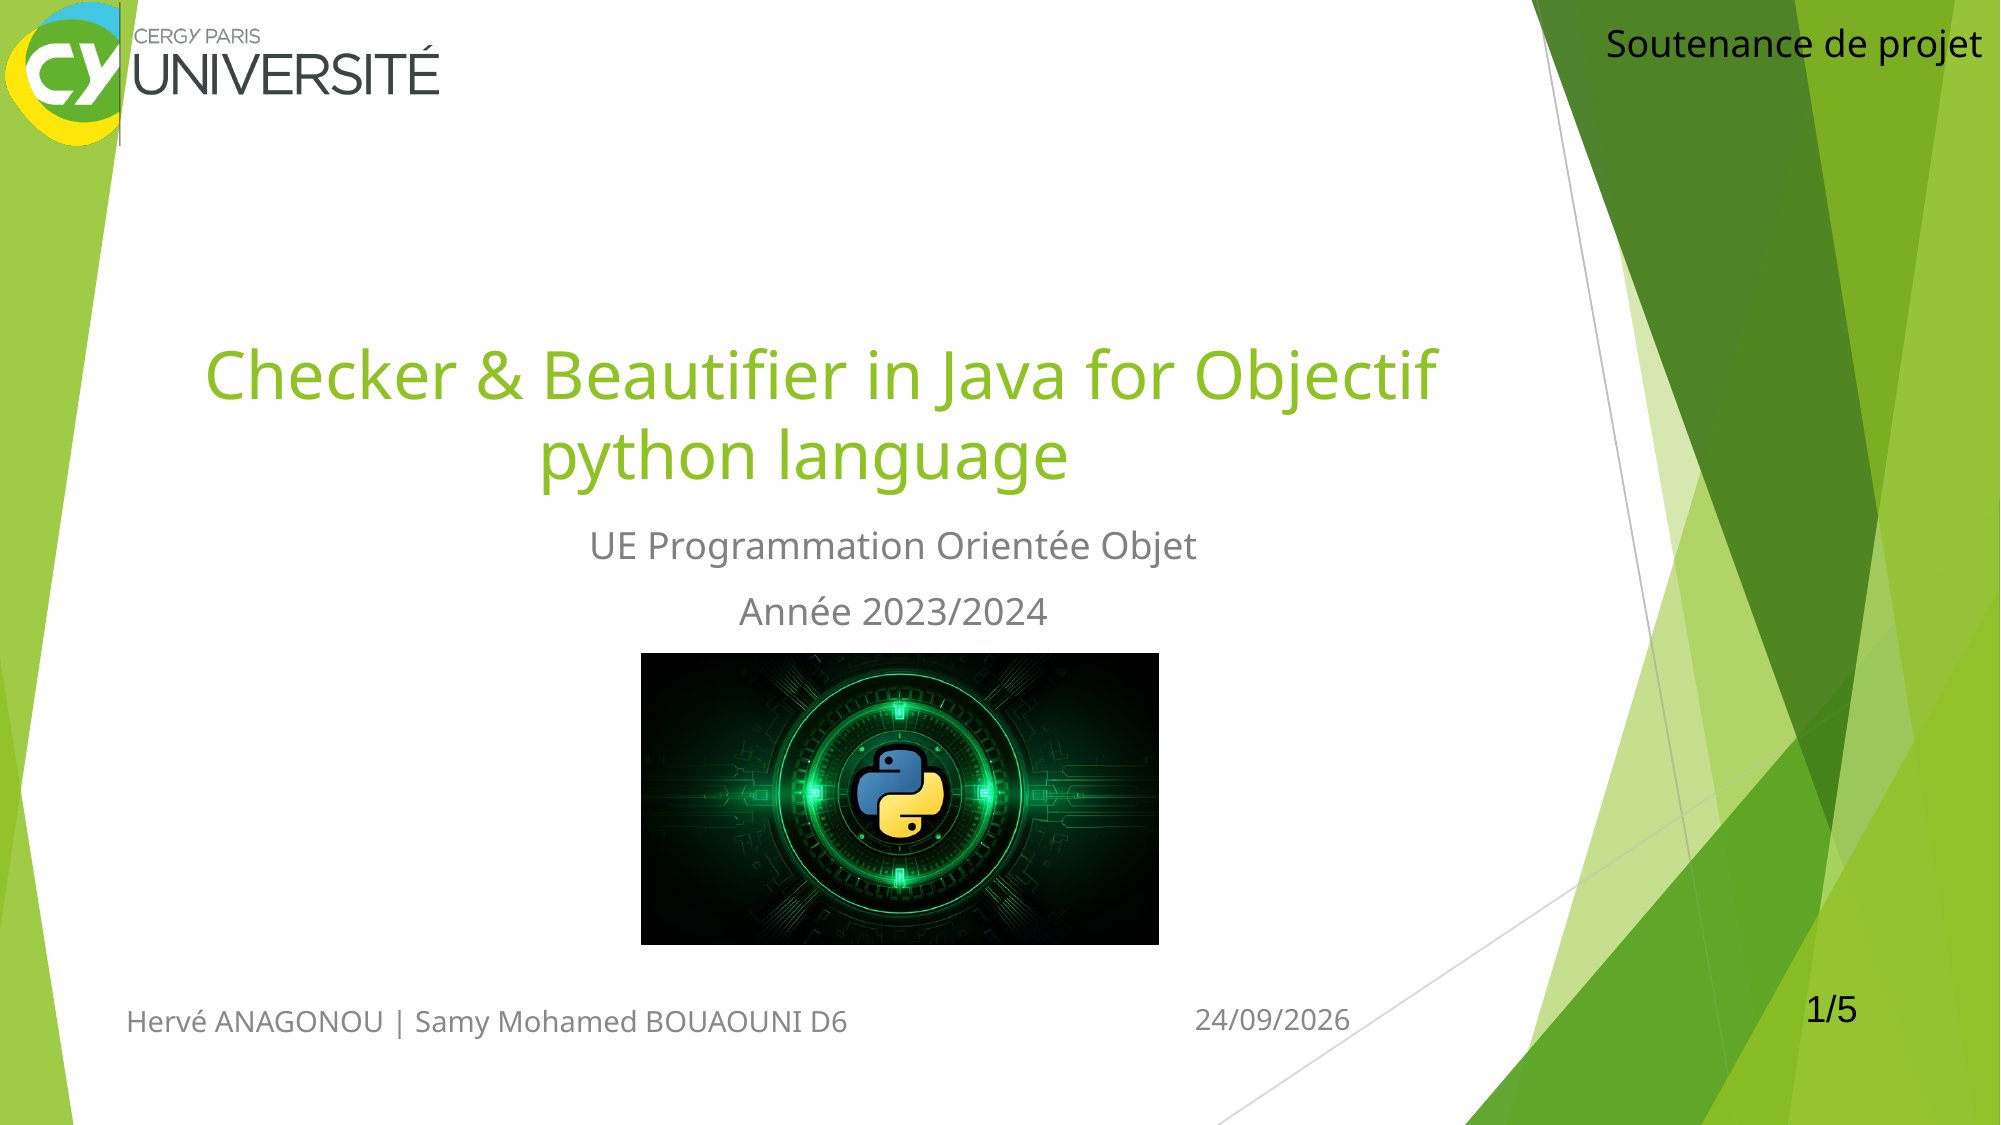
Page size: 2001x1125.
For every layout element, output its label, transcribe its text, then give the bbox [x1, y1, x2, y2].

picture [0, 0, 439, 146]
text_box Soutenance de projet [1598, 12, 1993, 73]
subtitle UE Programmation Orientée Objet Année 2023/2024 [516, 522, 1271, 654]
title Checker & Beautifier in Java for Objectif python language [123, 96, 1520, 493]
text_box 12/01/2024 [1166, 993, 1359, 1049]
text_box 1/5 [1790, 980, 1900, 1080]
text_box Hervé ANAGONOU | Samy Mohamed BOUAOUNI D6 [118, 996, 1137, 1046]
picture [641, 653, 1159, 945]
